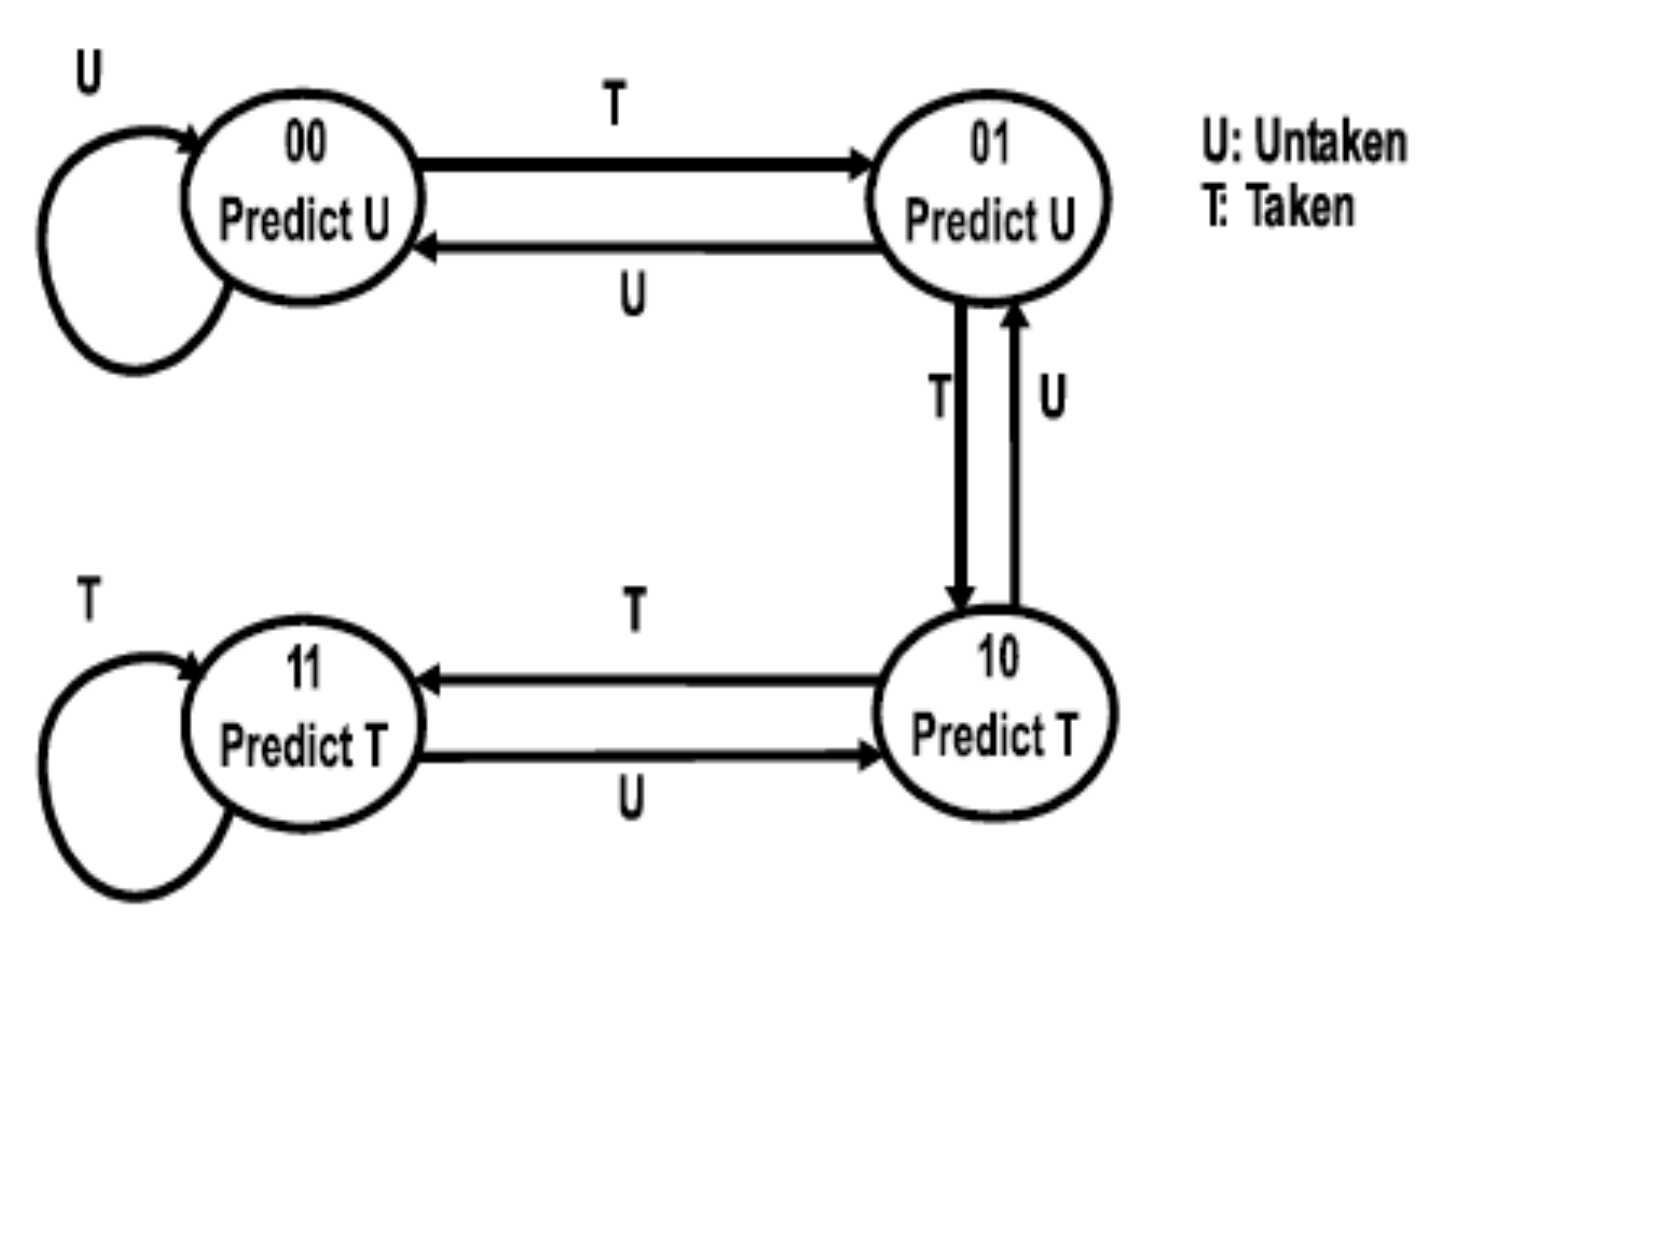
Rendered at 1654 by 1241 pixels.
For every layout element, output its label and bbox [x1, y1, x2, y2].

picture [30, 29, 1441, 931]
